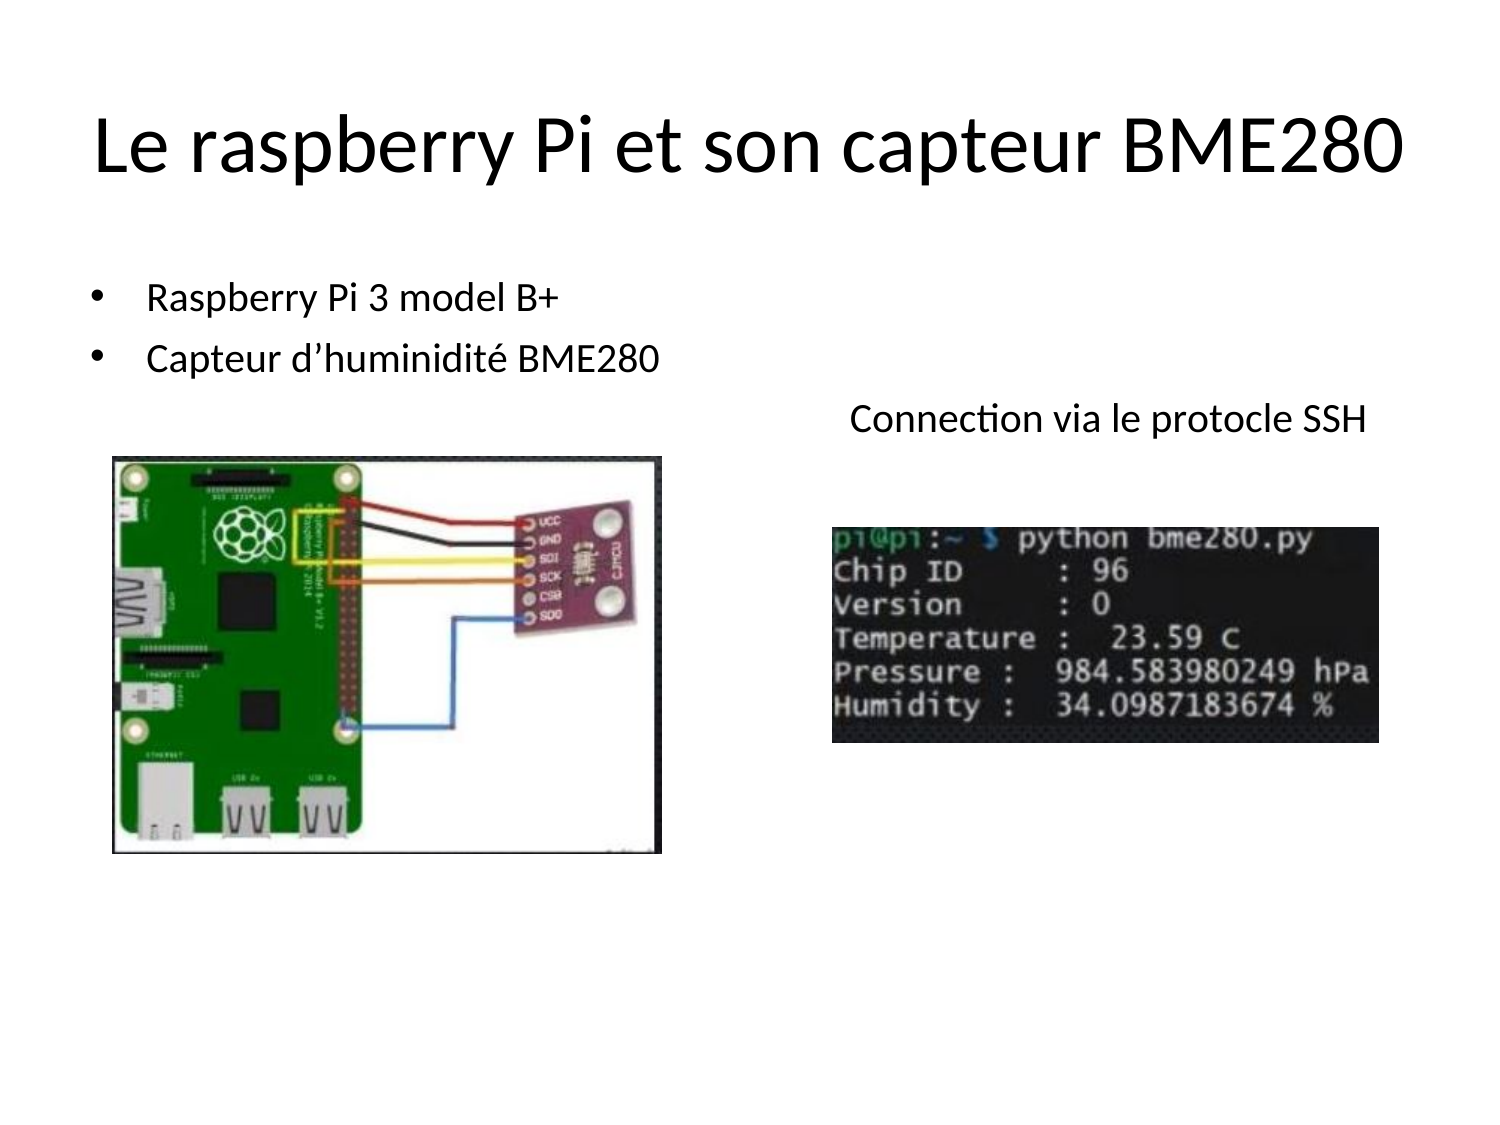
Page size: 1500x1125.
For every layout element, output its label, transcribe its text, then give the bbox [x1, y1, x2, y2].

list Raspberry Pi 3 model B+ Capteur d’huminidité BME280 Connection via le protocle SSH [75, 262, 1426, 1005]
title Le raspberry Pi et son capteur BME280 [75, 45, 1426, 233]
picture [112, 456, 662, 854]
